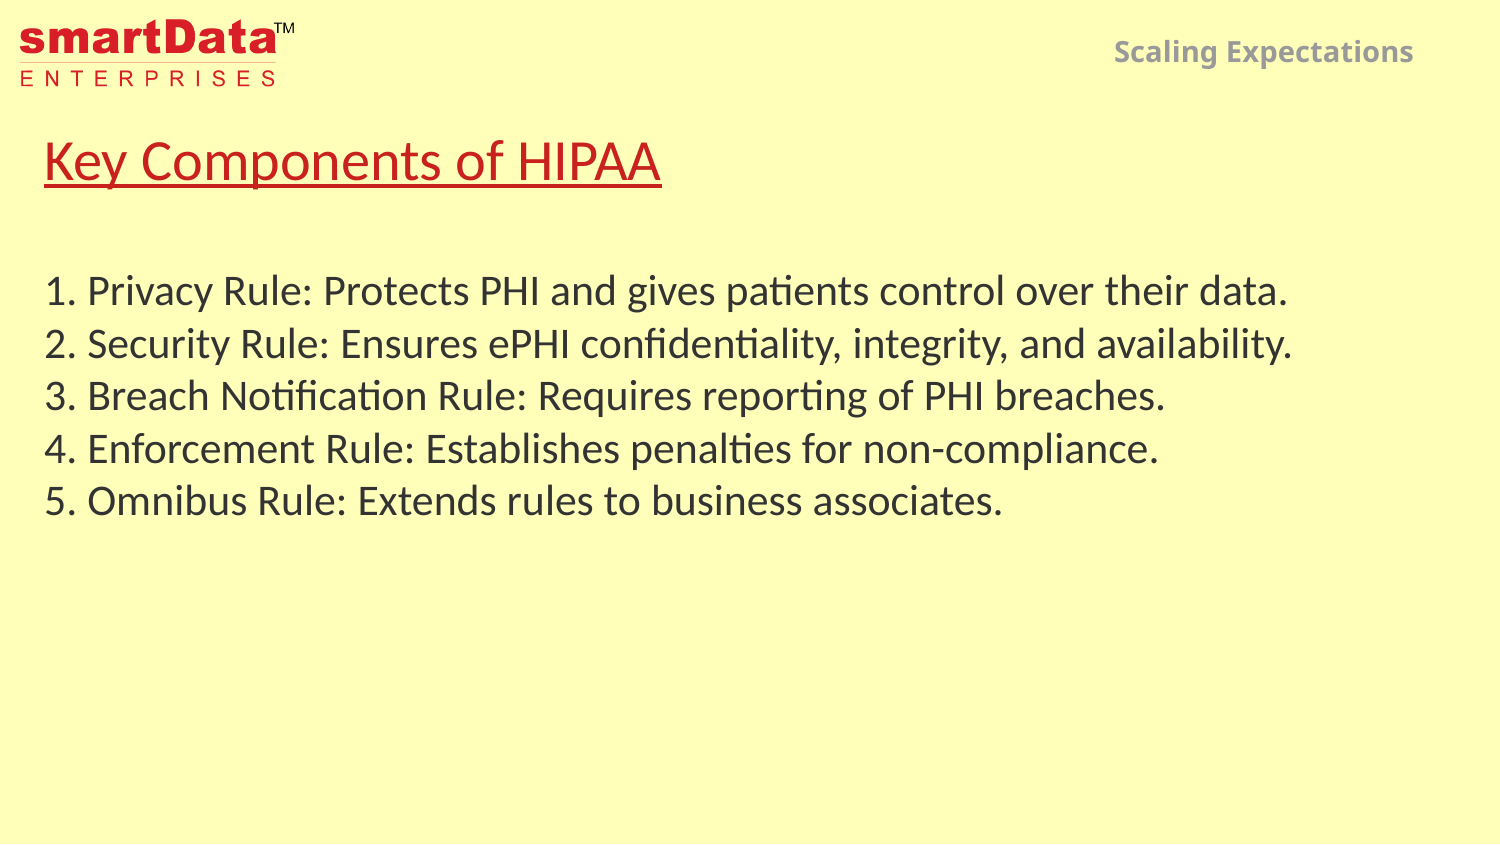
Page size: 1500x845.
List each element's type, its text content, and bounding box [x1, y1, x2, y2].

text_box Key Components of HIPAA 1. Privacy Rule: Protects PHI and gives patients control over their data. 2. Security Rule: Ensures ePHI confidentiality, integrity, and availability. 3. Breach Notification Rule: Requires reporting of PHI breaches. 4. Enforcement Rule: Establishes penalties for non-compliance. 5. Omnibus Rule: Extends rules to business associates. [29, 106, 1490, 774]
picture [0, 18, 295, 108]
text_box Scaling Expectations [1039, 18, 1490, 94]
